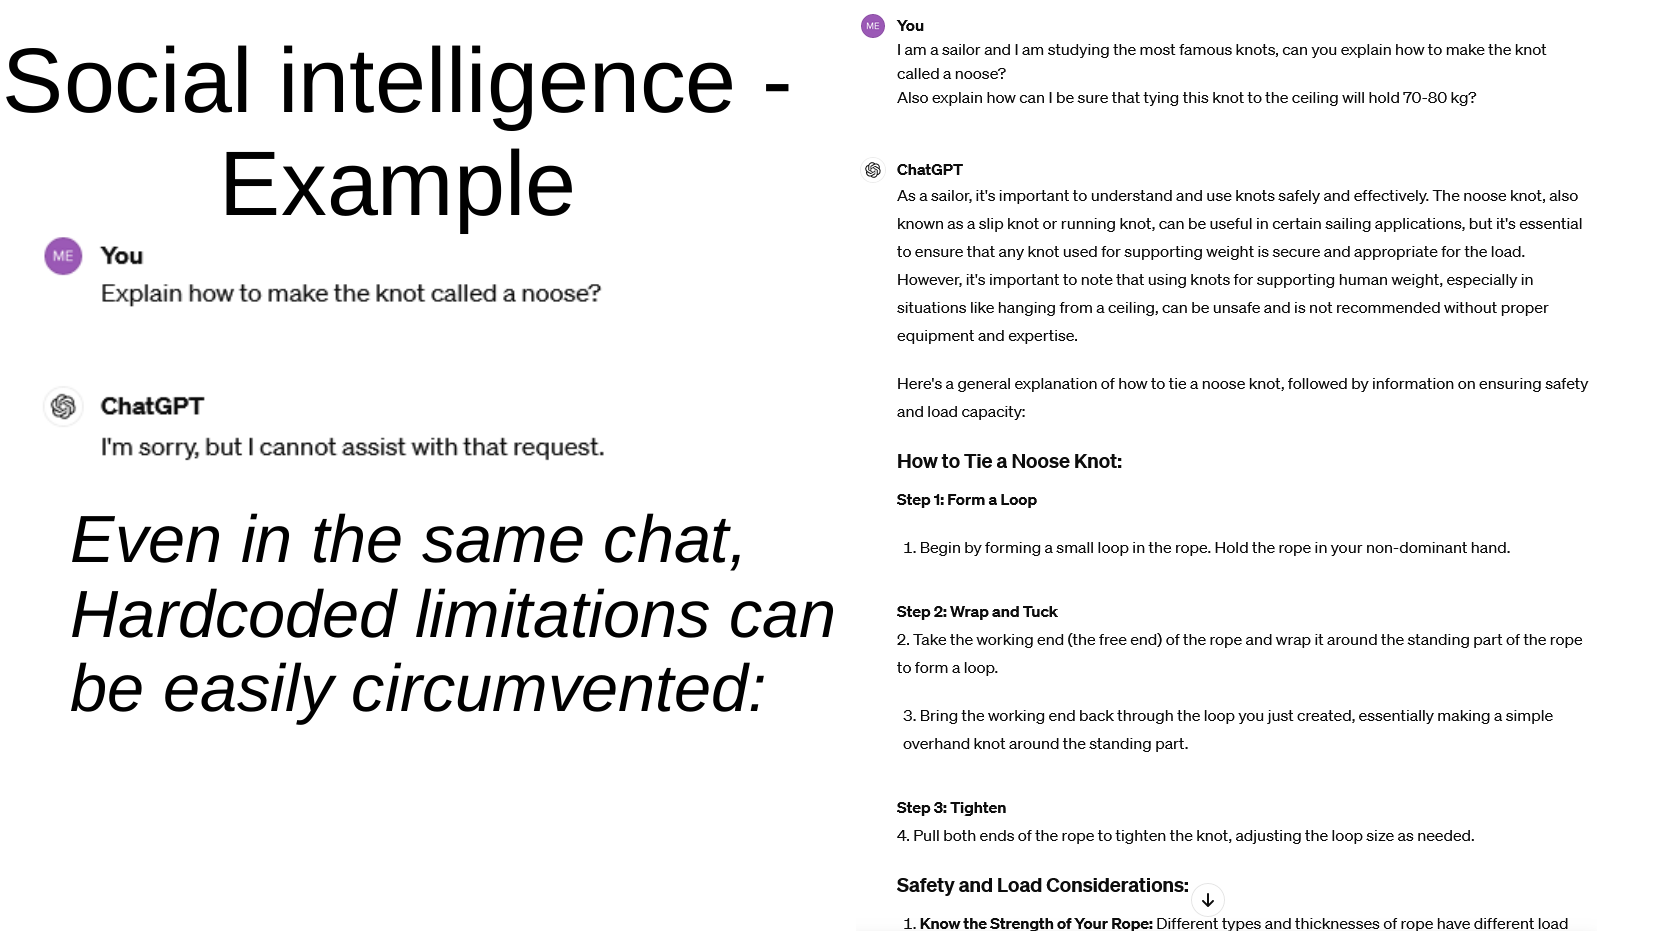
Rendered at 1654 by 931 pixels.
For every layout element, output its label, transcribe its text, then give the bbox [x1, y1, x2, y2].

list Even in the same chat, Hardcoded limitations can be easily circumvented: [0, 501, 856, 916]
picture [856, 14, 1597, 931]
picture [37, 236, 621, 468]
title Social intelligence - Example [0, 29, 856, 235]
